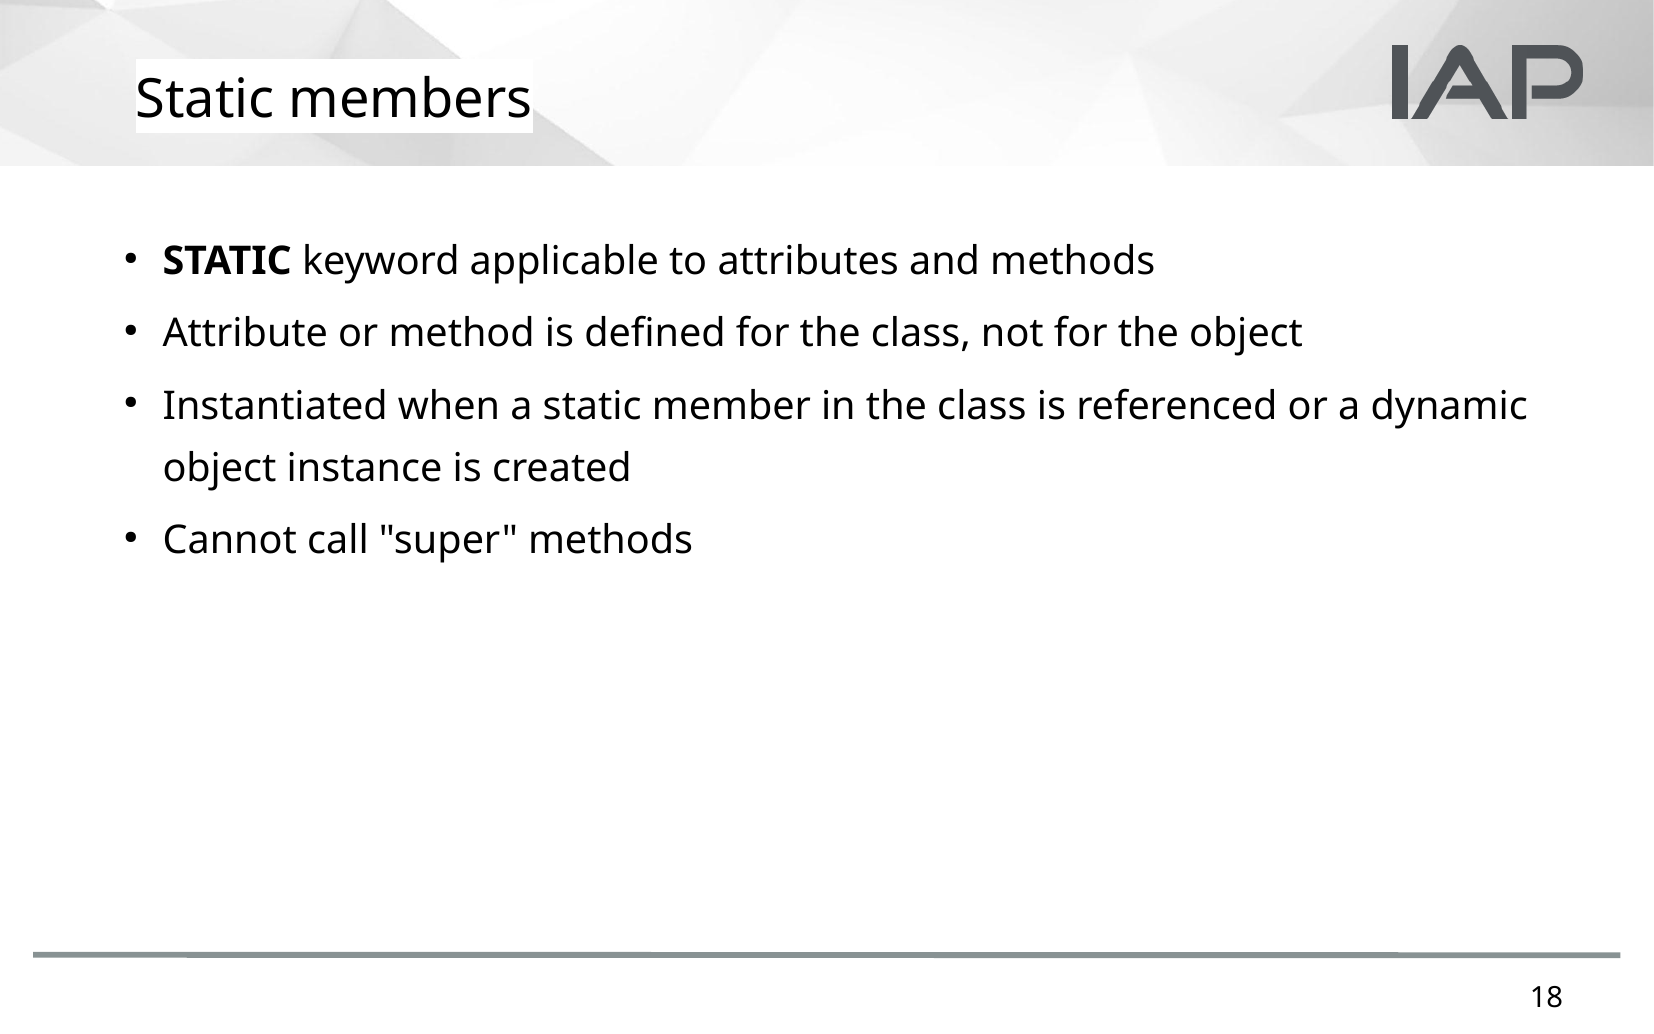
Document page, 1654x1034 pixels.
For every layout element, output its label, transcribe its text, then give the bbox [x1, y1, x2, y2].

title Static members [135, 41, 1264, 152]
picture [0, 0, 1654, 166]
list STATIC keyword applicable to attributes and methods Attribute or method is defined for the class, not for the object Instantiated when a static member in the class is referenced or a dynamic object instance is created Cannot call "super" methods [106, 224, 1571, 916]
